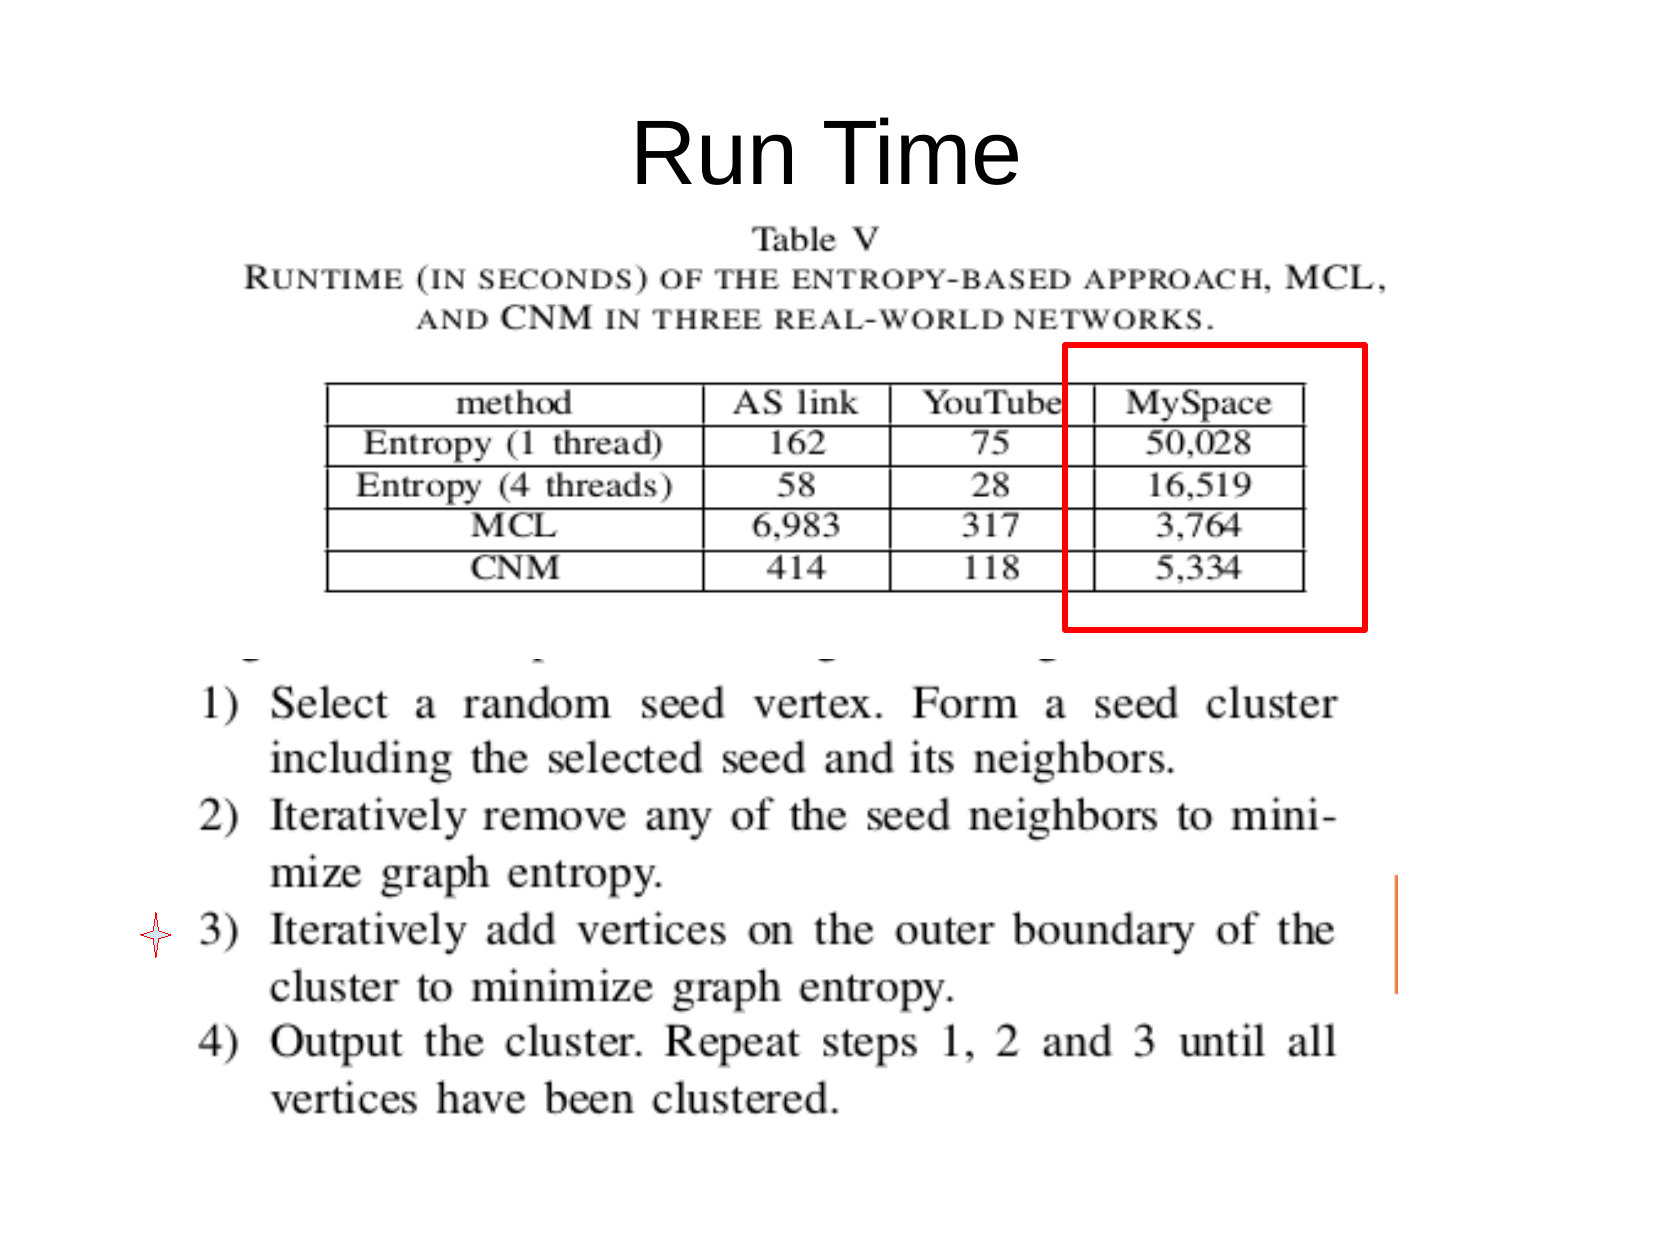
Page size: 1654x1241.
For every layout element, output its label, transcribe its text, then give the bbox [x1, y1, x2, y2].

text_box [140, 912, 171, 958]
picture [165, 257, 1445, 1140]
title Run Time [82, 49, 1571, 257]
